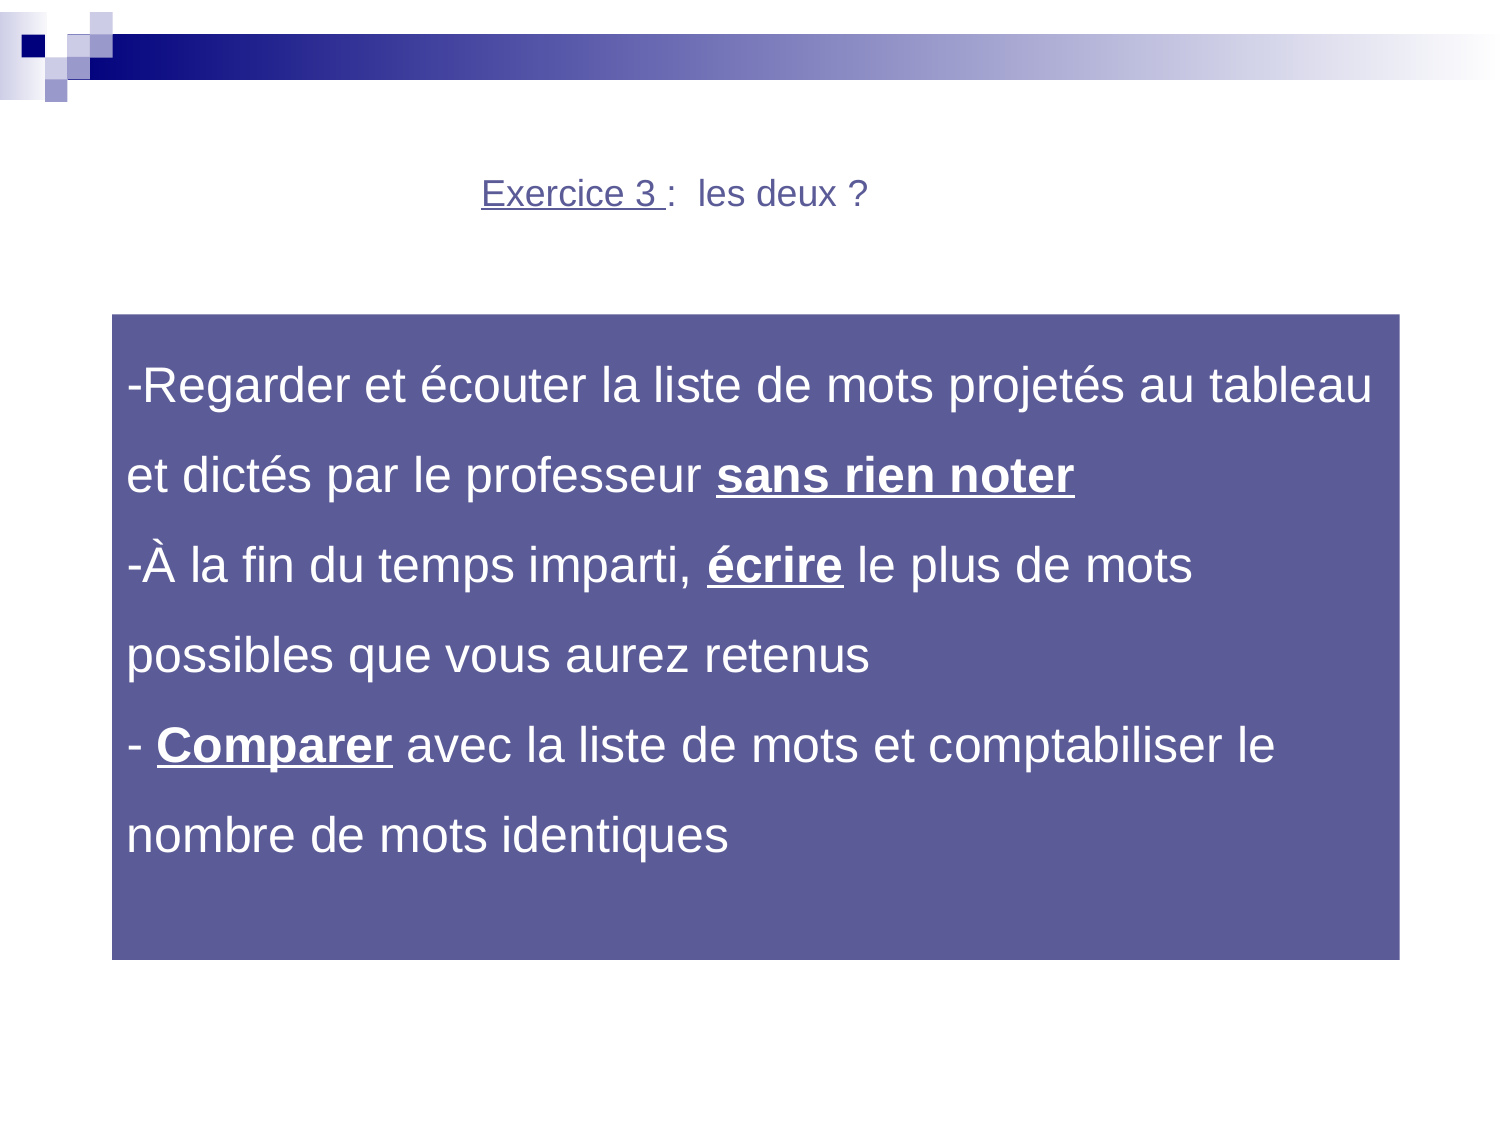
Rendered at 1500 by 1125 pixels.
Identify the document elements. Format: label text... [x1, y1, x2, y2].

text_box Regarder et écouter la liste de mots projetés au tableau et dictés par le professeur sans rien noter À la fin du temps imparti, écrire le plus de mots possibles que vous aurez retenus Comparer avec la liste de mots et comptabiliser le nombre de mots identiques [112, 314, 1400, 960]
text_box Exercice 3 : les deux ? [466, 160, 884, 267]
